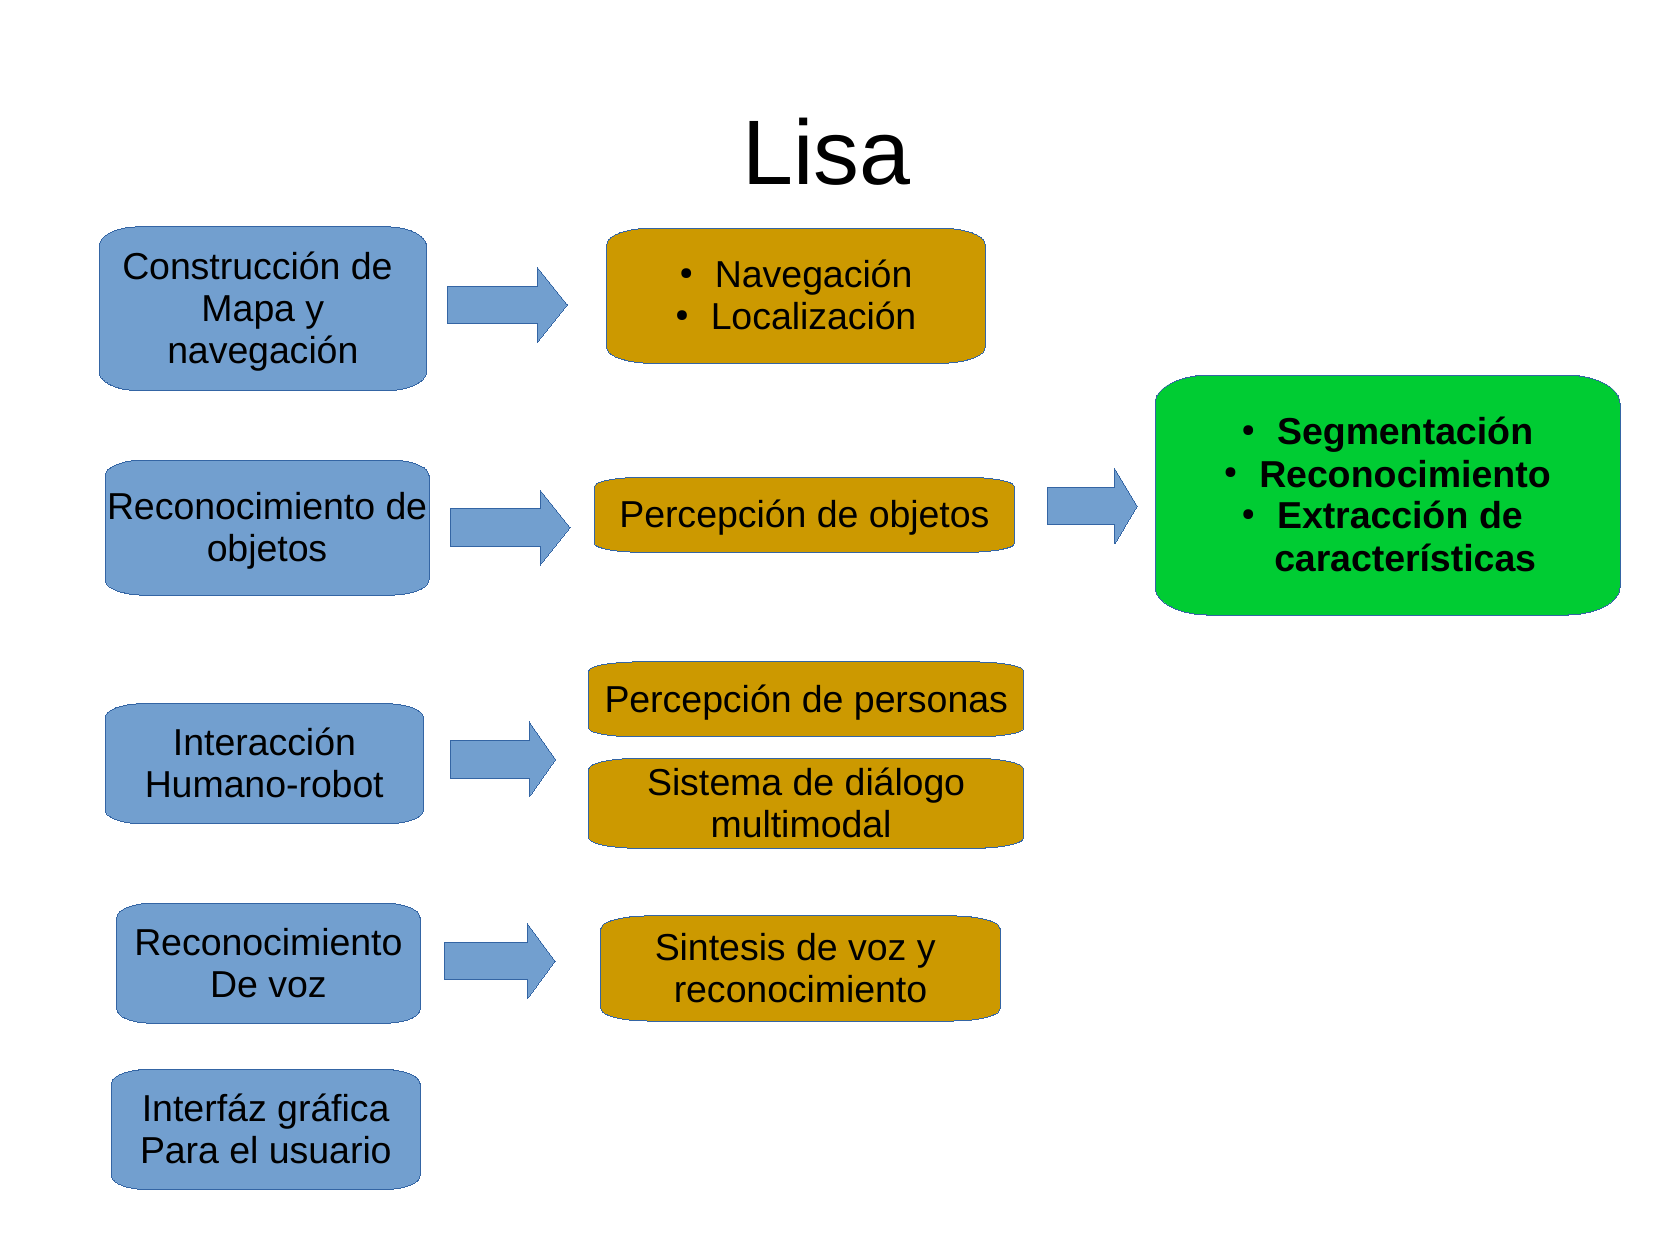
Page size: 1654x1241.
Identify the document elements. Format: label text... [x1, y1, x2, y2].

text_box [450, 490, 571, 566]
text_box Reconocimiento de objetos [105, 460, 430, 596]
text_box Sintesis de voz y reconocimiento [600, 915, 1001, 1022]
text_box Navegación Localización [606, 228, 986, 364]
text_box [1047, 468, 1138, 544]
text_box Sistema de diálogo multimodal [588, 758, 1024, 849]
text_box [447, 267, 568, 343]
text_box Percepción de objetos [594, 477, 1015, 553]
text_box Interfáz gráfica Para el usuario [111, 1069, 421, 1190]
text_box [450, 721, 556, 797]
text_box Construcción de Mapa y navegación [99, 226, 427, 391]
text_box Segmentación Reconocimiento Extracción de características [1155, 375, 1621, 616]
text_box Interacción Humano-robot [105, 703, 424, 824]
text_box Percepción de personas [588, 661, 1024, 737]
title Lisa [82, 49, 1571, 257]
text_box [444, 923, 556, 999]
text_box Reconocimiento De voz [116, 903, 421, 1024]
